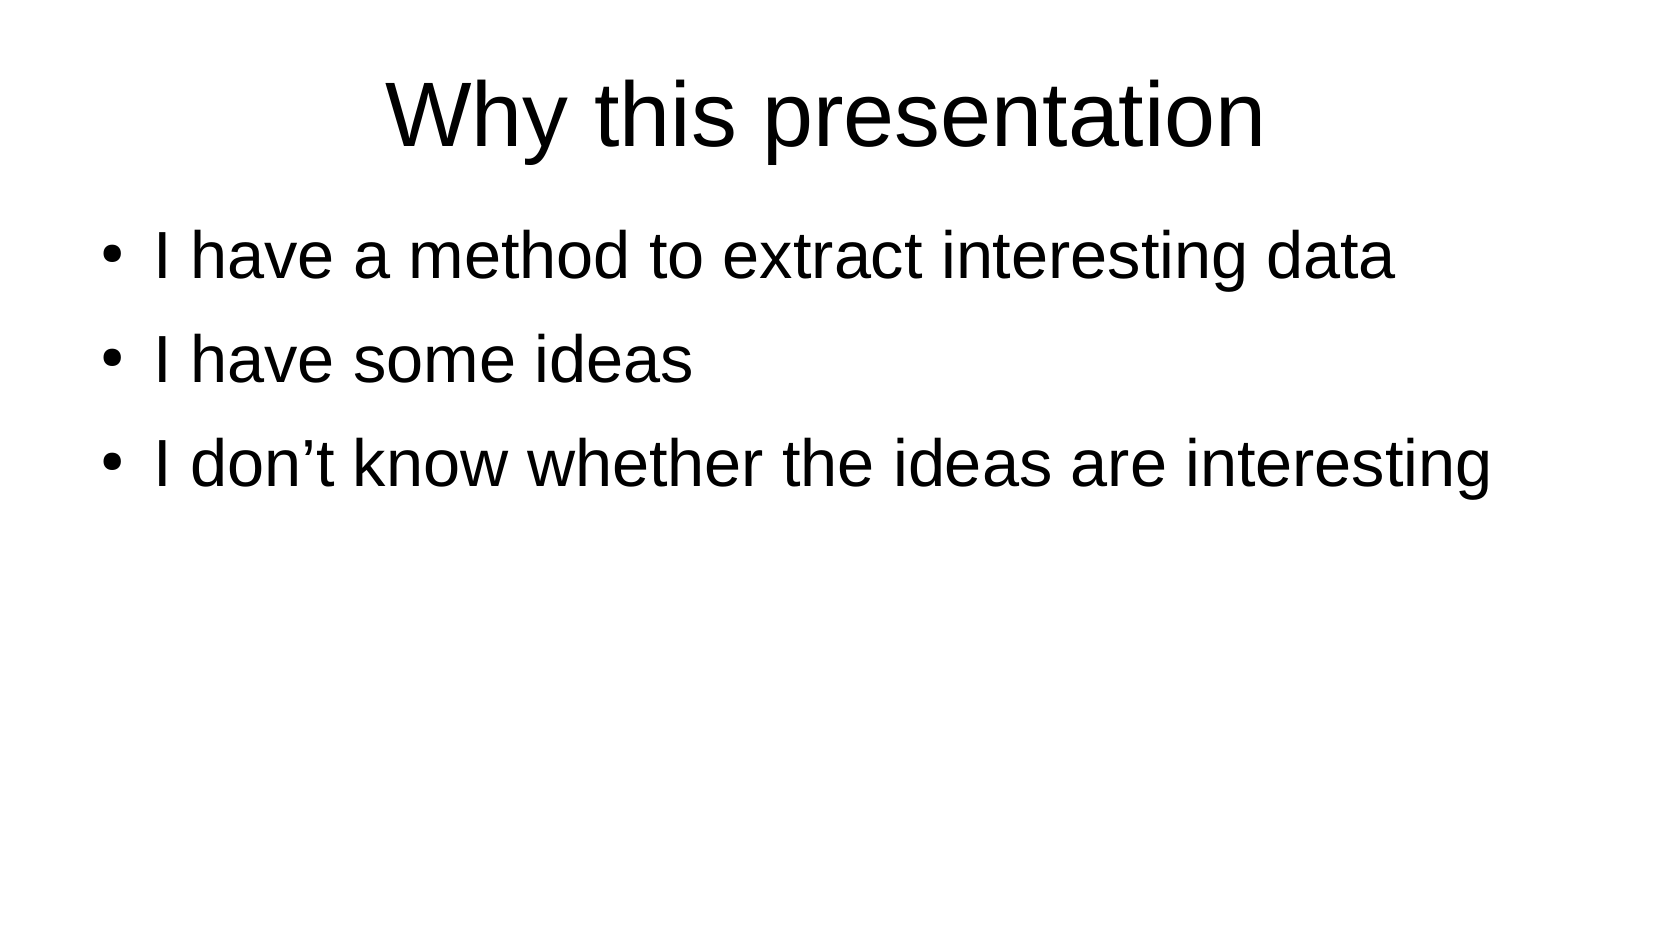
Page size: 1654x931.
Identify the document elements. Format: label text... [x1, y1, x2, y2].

list I have a method to extract interesting data I have some ideas I don’t know whether the ideas are interesting [82, 217, 1571, 758]
title Why this presentation [82, 37, 1571, 193]
